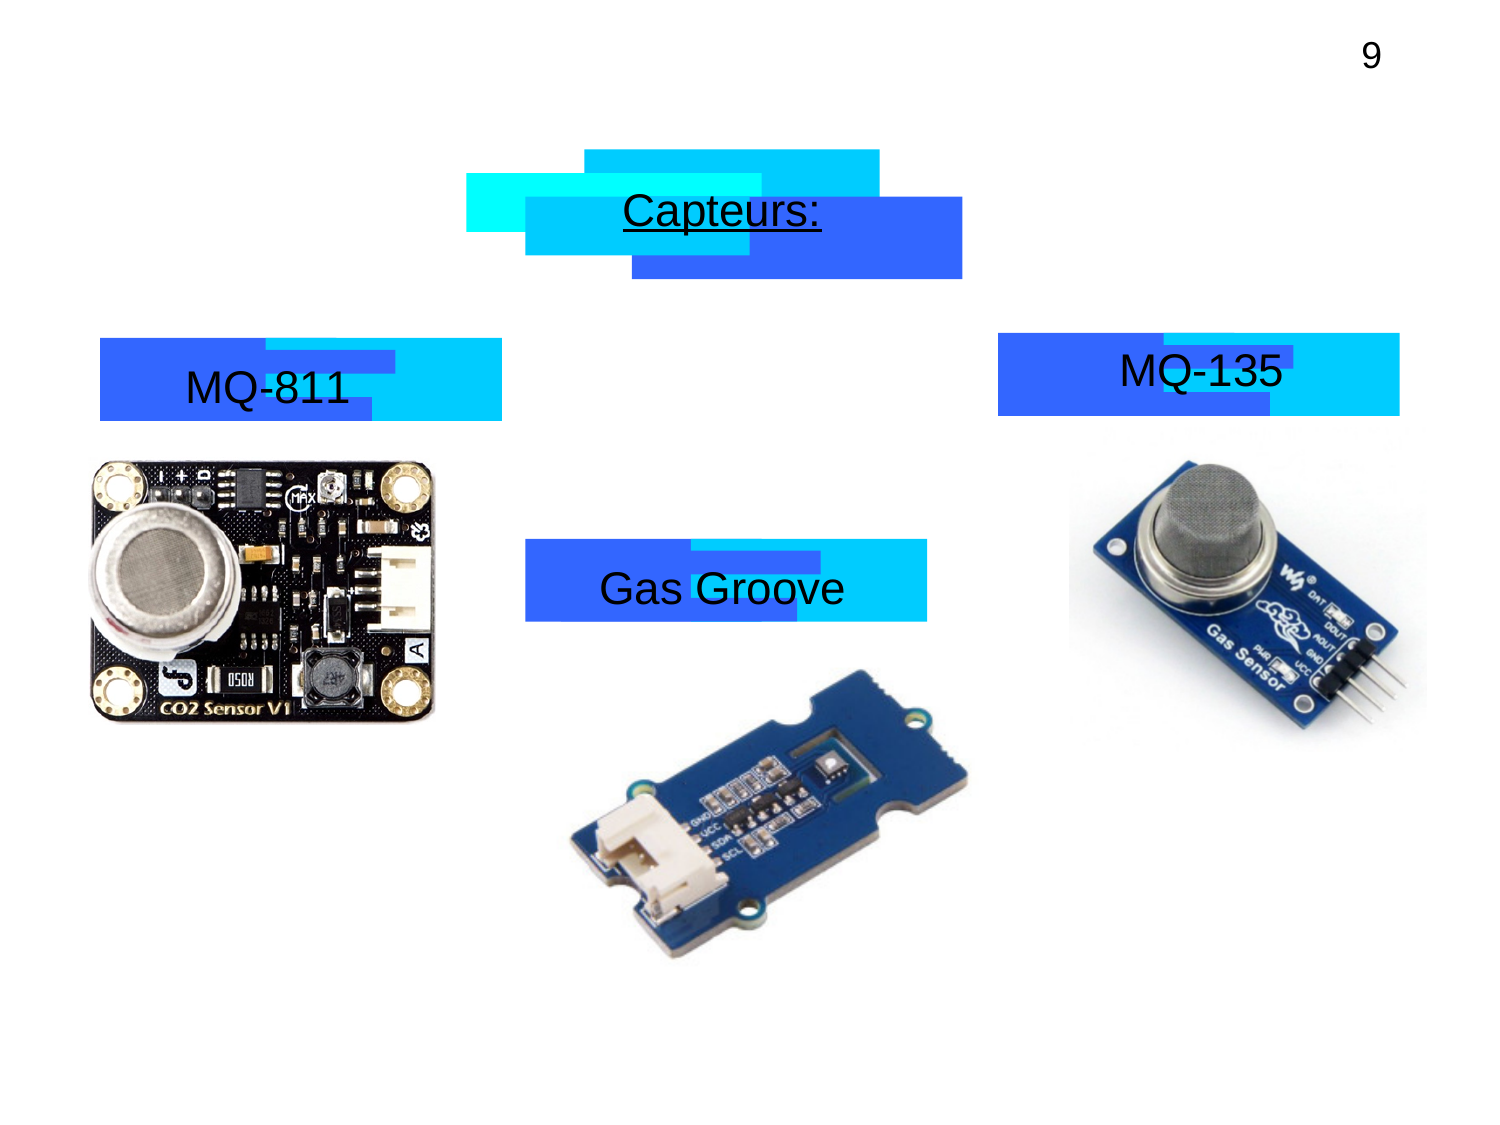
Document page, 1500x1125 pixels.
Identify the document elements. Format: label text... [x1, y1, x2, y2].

text_box MQ-135 [1104, 333, 1311, 404]
text_box [525, 538, 928, 622]
picture [88, 456, 443, 728]
text_box [466, 149, 963, 280]
text_box MQ-811 [171, 349, 378, 421]
picture [549, 621, 991, 984]
text_box Capteurs: [608, 173, 845, 244]
picture [1069, 427, 1427, 752]
text_box 9 [1346, 23, 1453, 84]
text_box Gas Groove [584, 550, 880, 622]
text_box [998, 332, 1400, 416]
text_box [100, 337, 502, 421]
